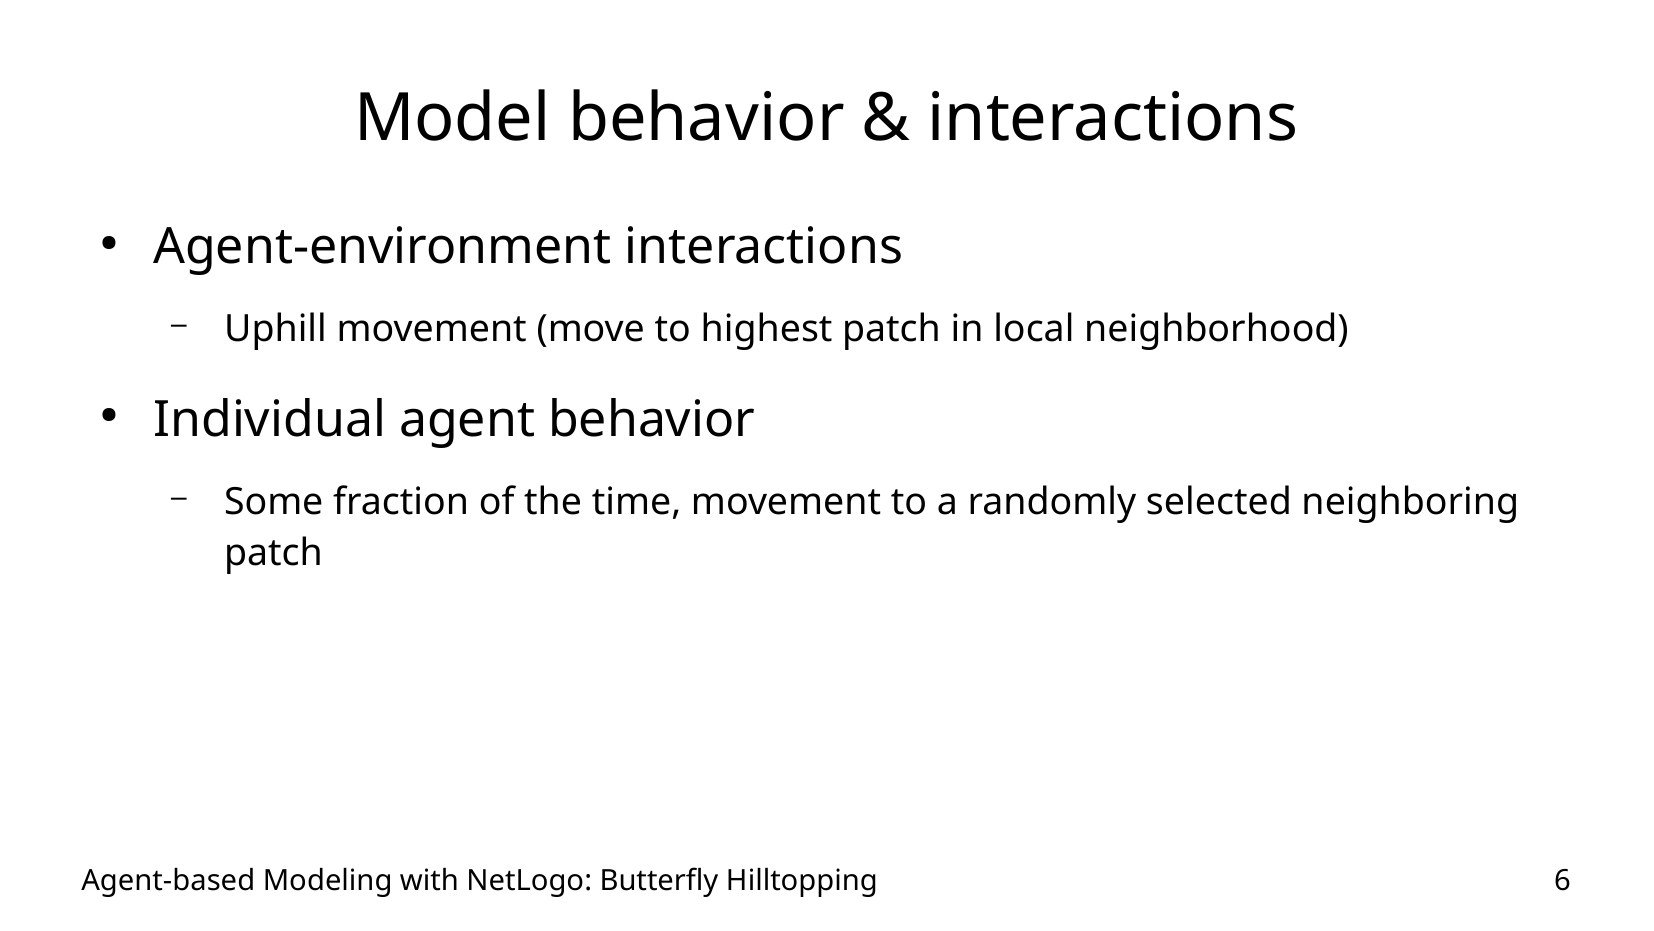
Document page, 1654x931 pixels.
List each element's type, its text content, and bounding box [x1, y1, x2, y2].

list Agent-environment interactions Uphill movement (move to highest patch in local neighborhood) Individual agent behavior Some fraction of the time, movement to a randomly selected neighboring patch [82, 210, 1571, 852]
title Model behavior & interactions [82, 37, 1571, 193]
